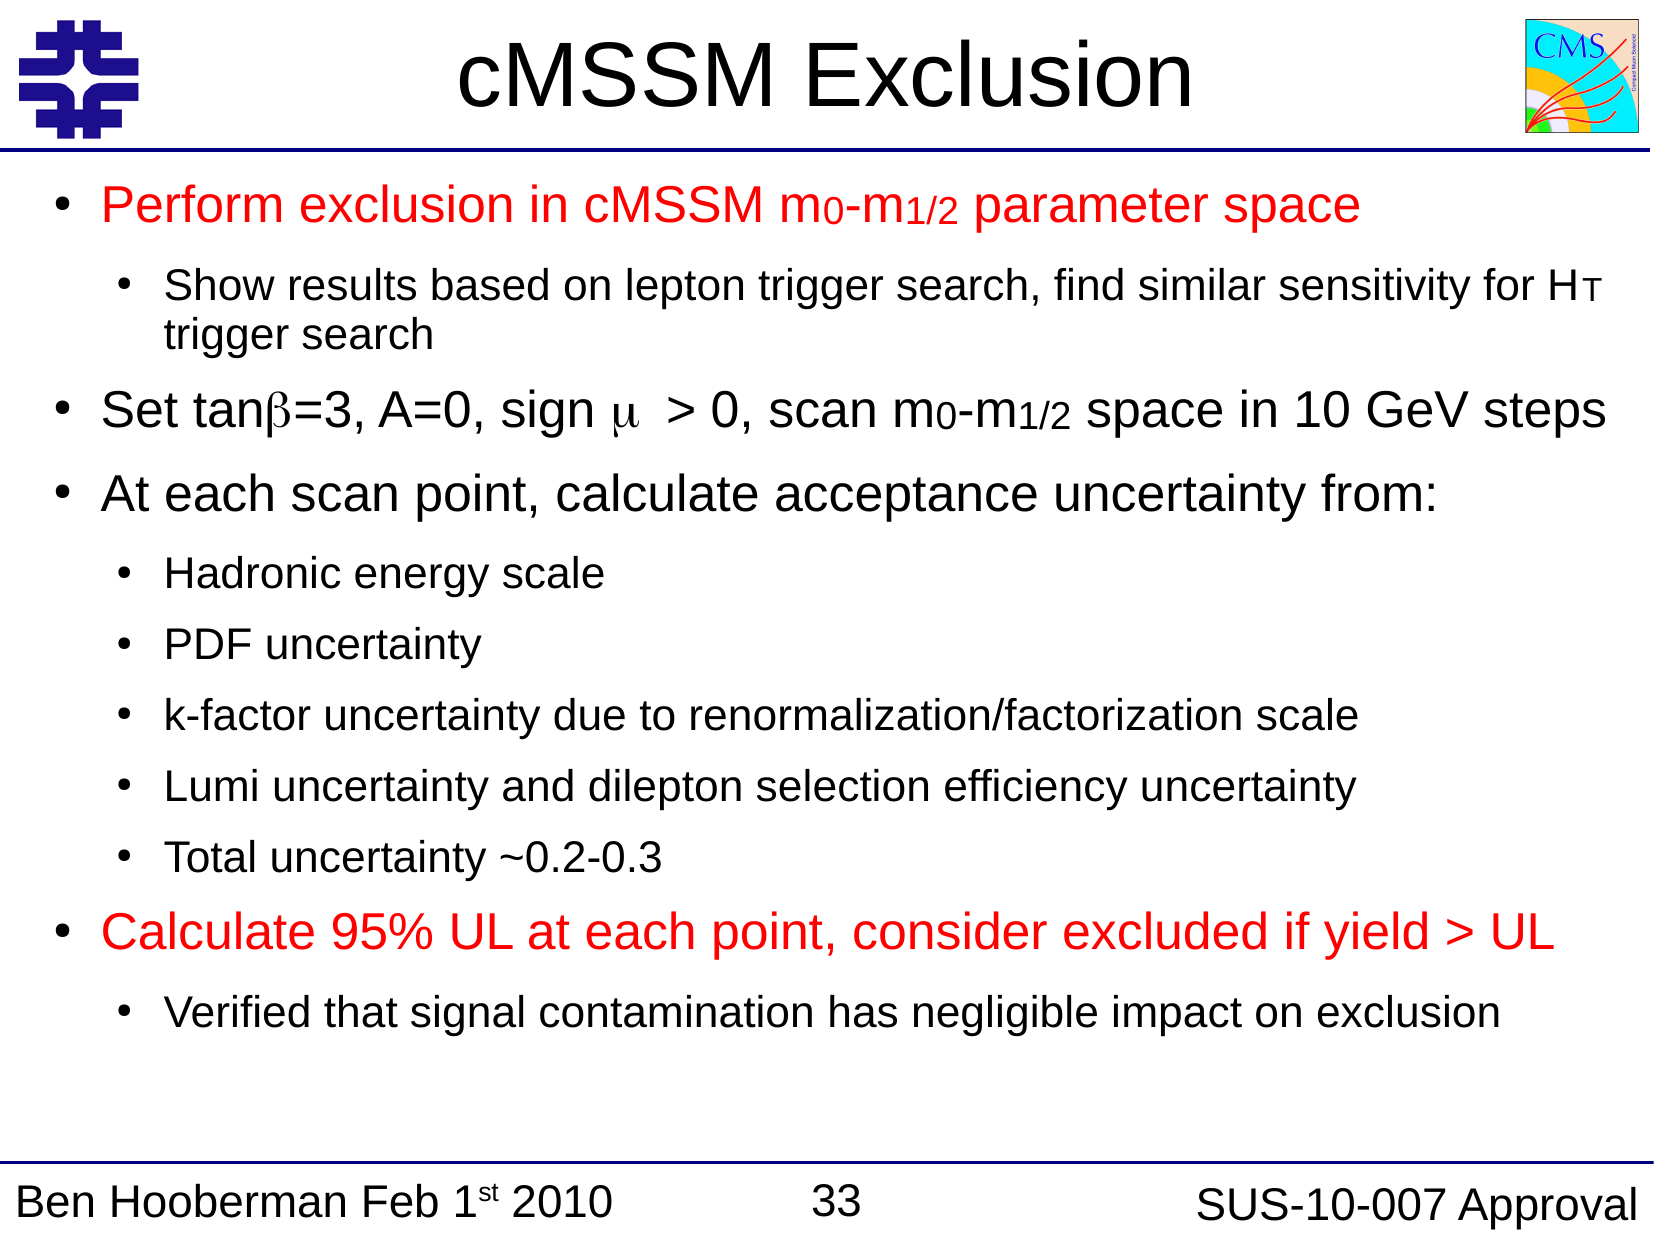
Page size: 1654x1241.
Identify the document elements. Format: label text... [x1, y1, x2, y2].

title cMSSM Exclusion [0, 0, 1654, 151]
list Perform exclusion in cMSSM m0-m1/2 parameter space Show results based on lepton trigger search, find similar sensitivity for HT trigger search Set tanb=3, A=0, sign m > 0, scan m0-m1/2 space in 10 GeV steps At each scan point, calculate acceptance uncertainty from: Hadronic energy scale PDF uncertainty k-factor uncertainty due to renormalization/factorization scale Lumi uncertainty and dilepton selection efficiency uncertainty Total uncertainty ~0.2-0.3 Calculate 95% UL at each point, consider excluded if yield > UL Verified that signal contamination has negligible impact on exclusion [37, 175, 1613, 1127]
